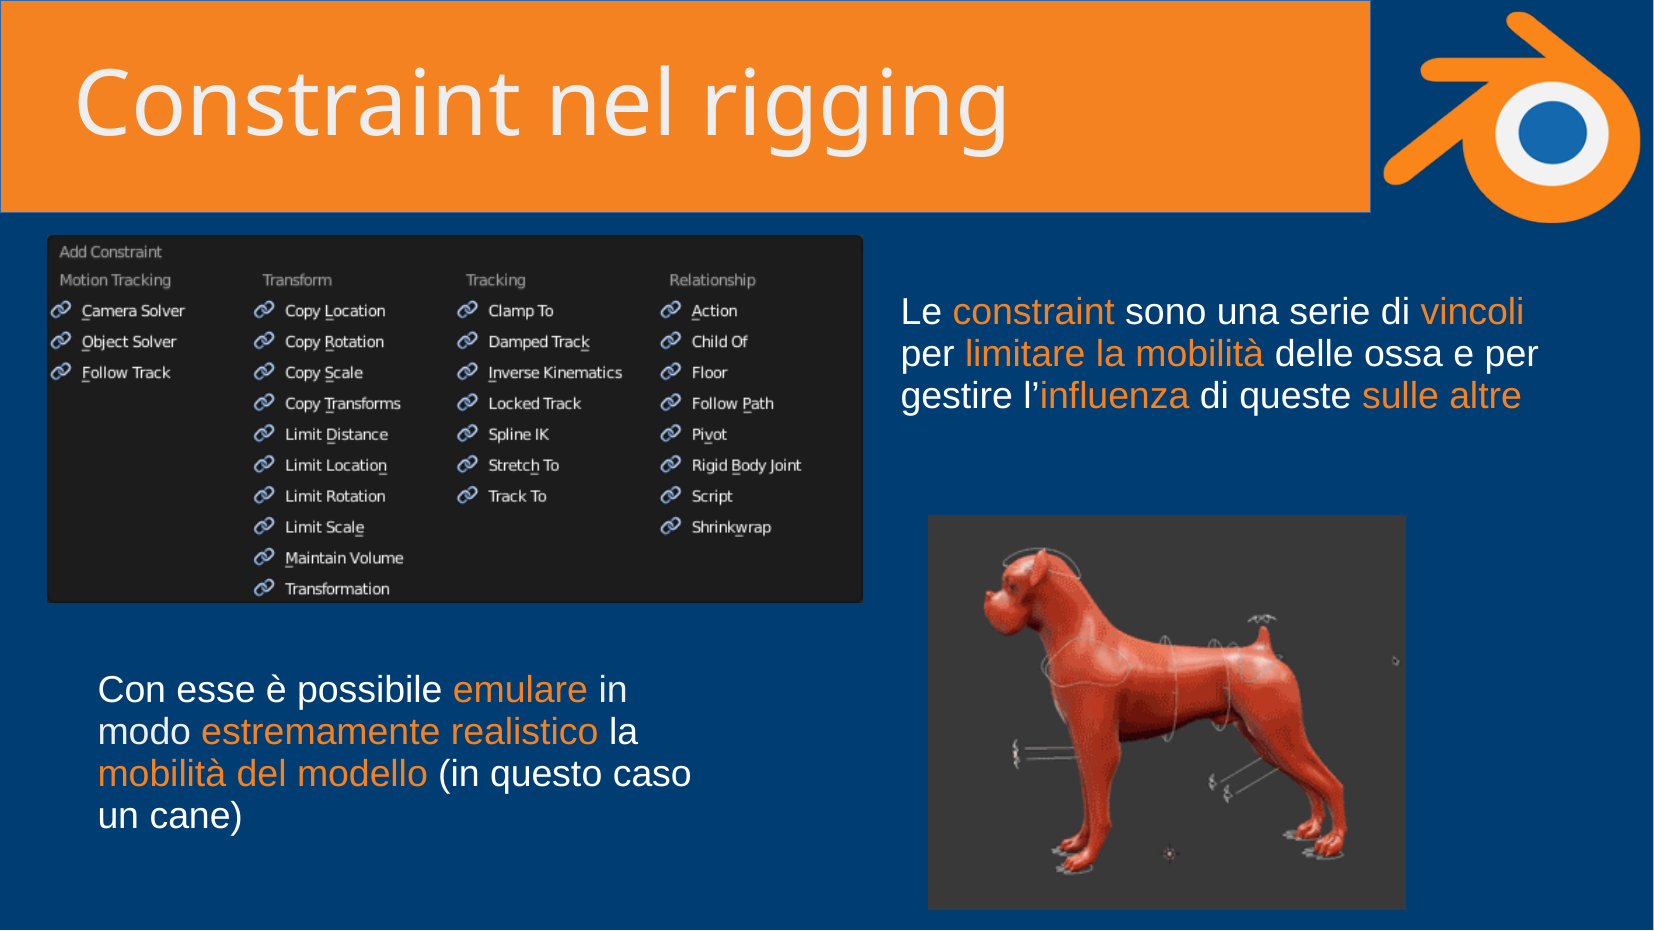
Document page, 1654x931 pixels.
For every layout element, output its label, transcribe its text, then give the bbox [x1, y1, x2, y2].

text_box Le constraint sono una serie di vincoli per limitare la mobilità delle ossa e per gestire l’influenza di queste sulle altre [885, 283, 1595, 467]
text_box [0, 0, 1370, 213]
picture [928, 515, 1406, 910]
title Constraint nel rigging [0, 21, 1288, 178]
picture [1370, 0, 1654, 260]
picture [47, 235, 863, 603]
text_box Con esse è possibile emulare in modo estremamente realistico la mobilità del modello (in questo caso un cane) [82, 661, 709, 845]
